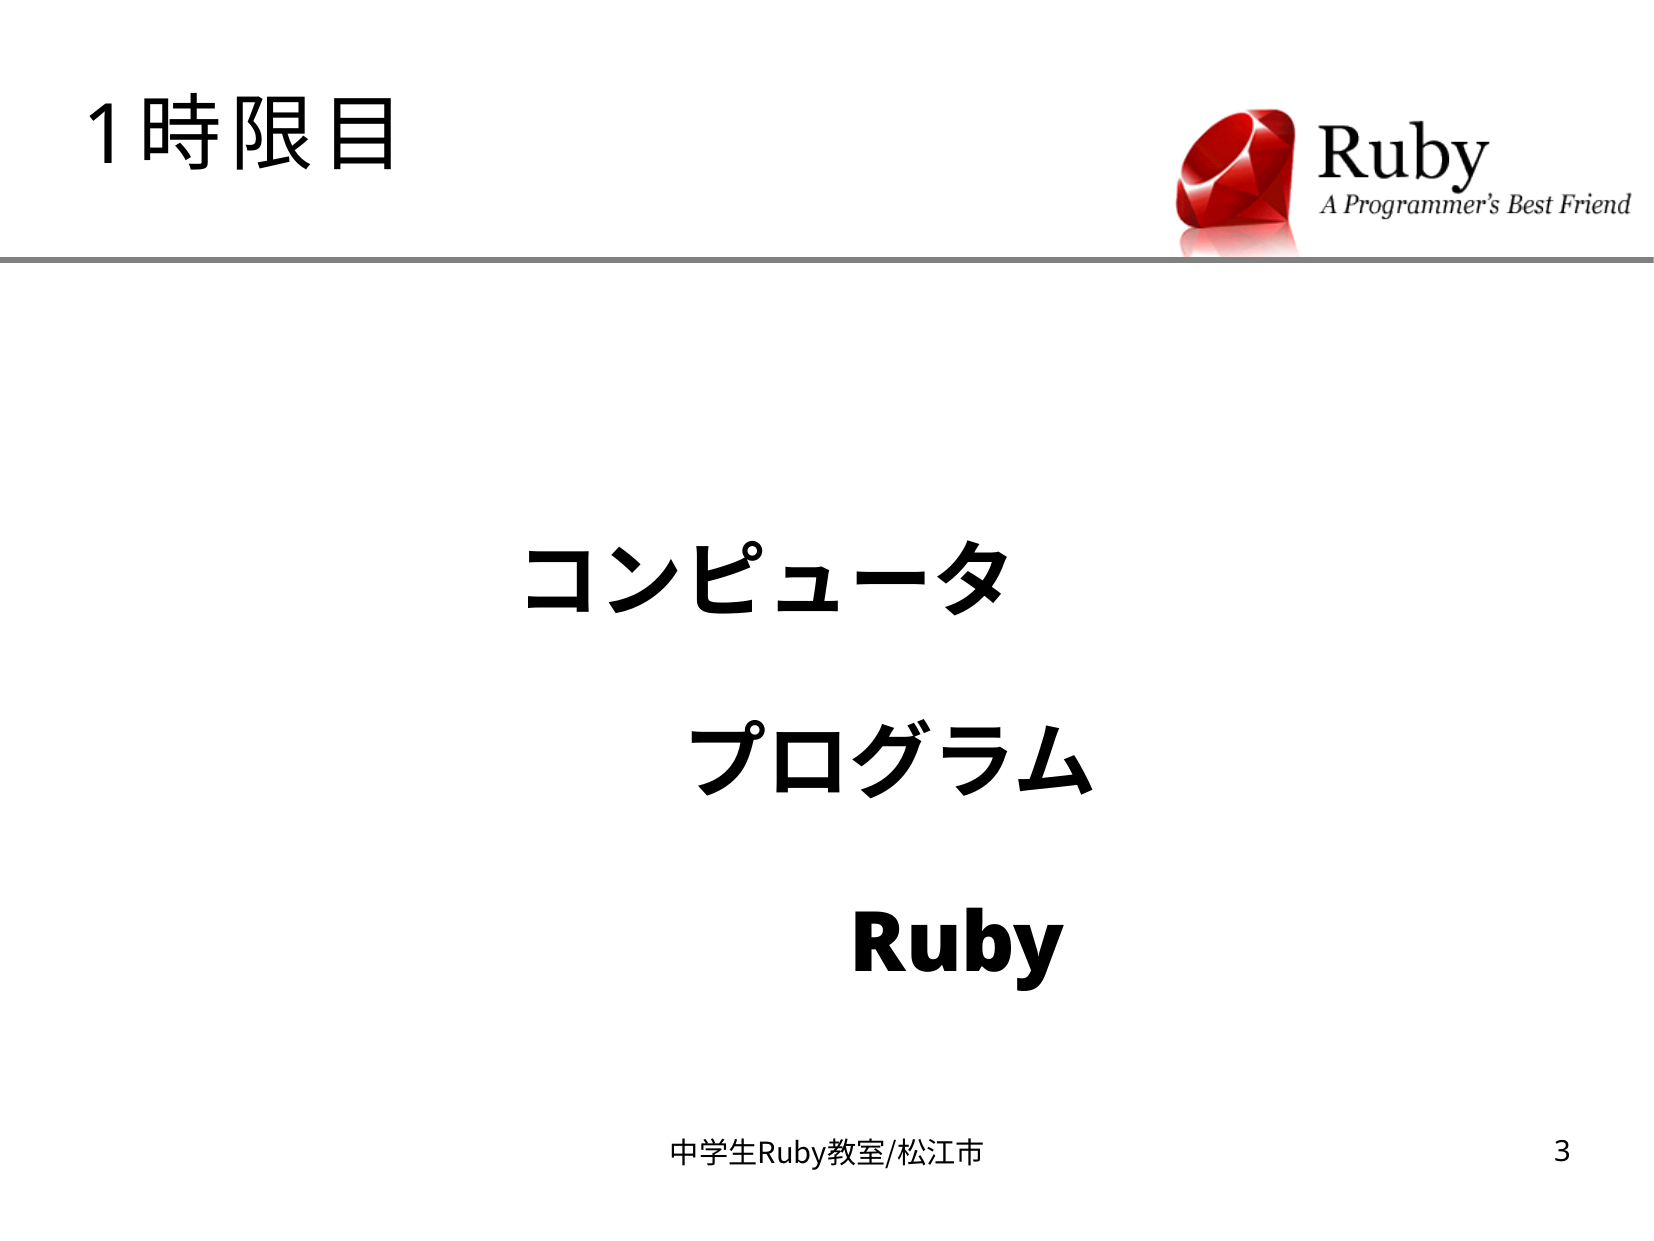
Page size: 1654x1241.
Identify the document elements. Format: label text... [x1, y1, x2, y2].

text_box コンピュータ プログラム Ruby [501, 446, 1152, 795]
title 1時限目 [82, 56, 1152, 200]
picture [1160, 82, 1654, 257]
